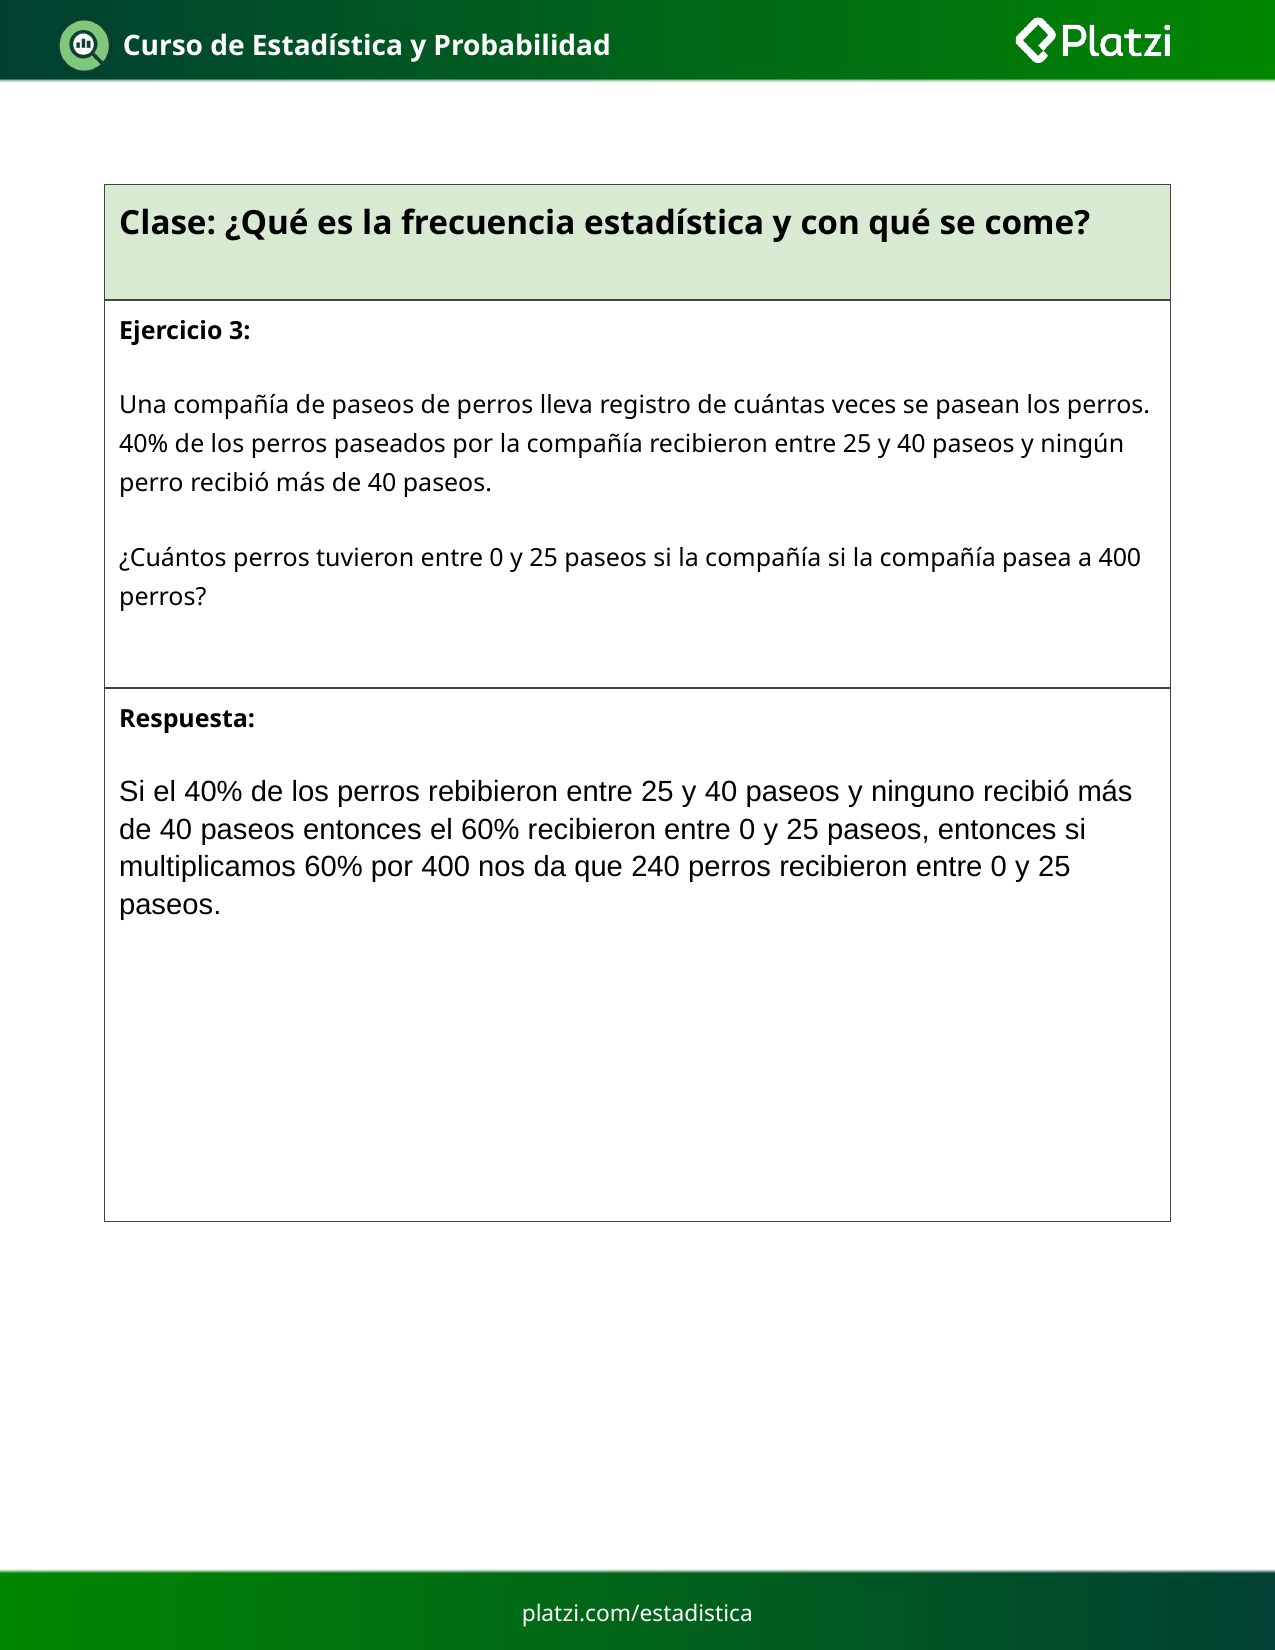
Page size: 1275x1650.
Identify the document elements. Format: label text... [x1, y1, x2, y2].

title Curso de Estadística y Probabilidad [101, 6, 976, 86]
subtitle platzi.com/estadistica [200, 1571, 1075, 1650]
picture [0, 0, 1275, 1650]
table_cell Respuesta: Si el 40% de los perros rebibieron entre 25 y 40 paseos y ninguno recibió más de 40 paseos entonces el 60% recibieron entre 0 y 25 paseos, entonces si multiplicamos 60% por 400 nos da que 240 perros recibieron entre 0 y 25 paseos. [105, 689, 1170, 1221]
table_cell Ejercicio 3: Una compañía de paseos de perros lleva registro de cuántas veces se pasean los perros. 40% de los perros paseados por la compañía recibieron entre 25 y 40 paseos y ningún perro recibió más de 40 paseos. ¿Cuántos perros tuvieron entre 0 y 25 paseos si la compañía si la compañía pasea a 400 perros? [105, 301, 1170, 687]
table_header Clase: ¿Qué es la frecuencia estadística y con qué se come? [105, 185, 1170, 299]
